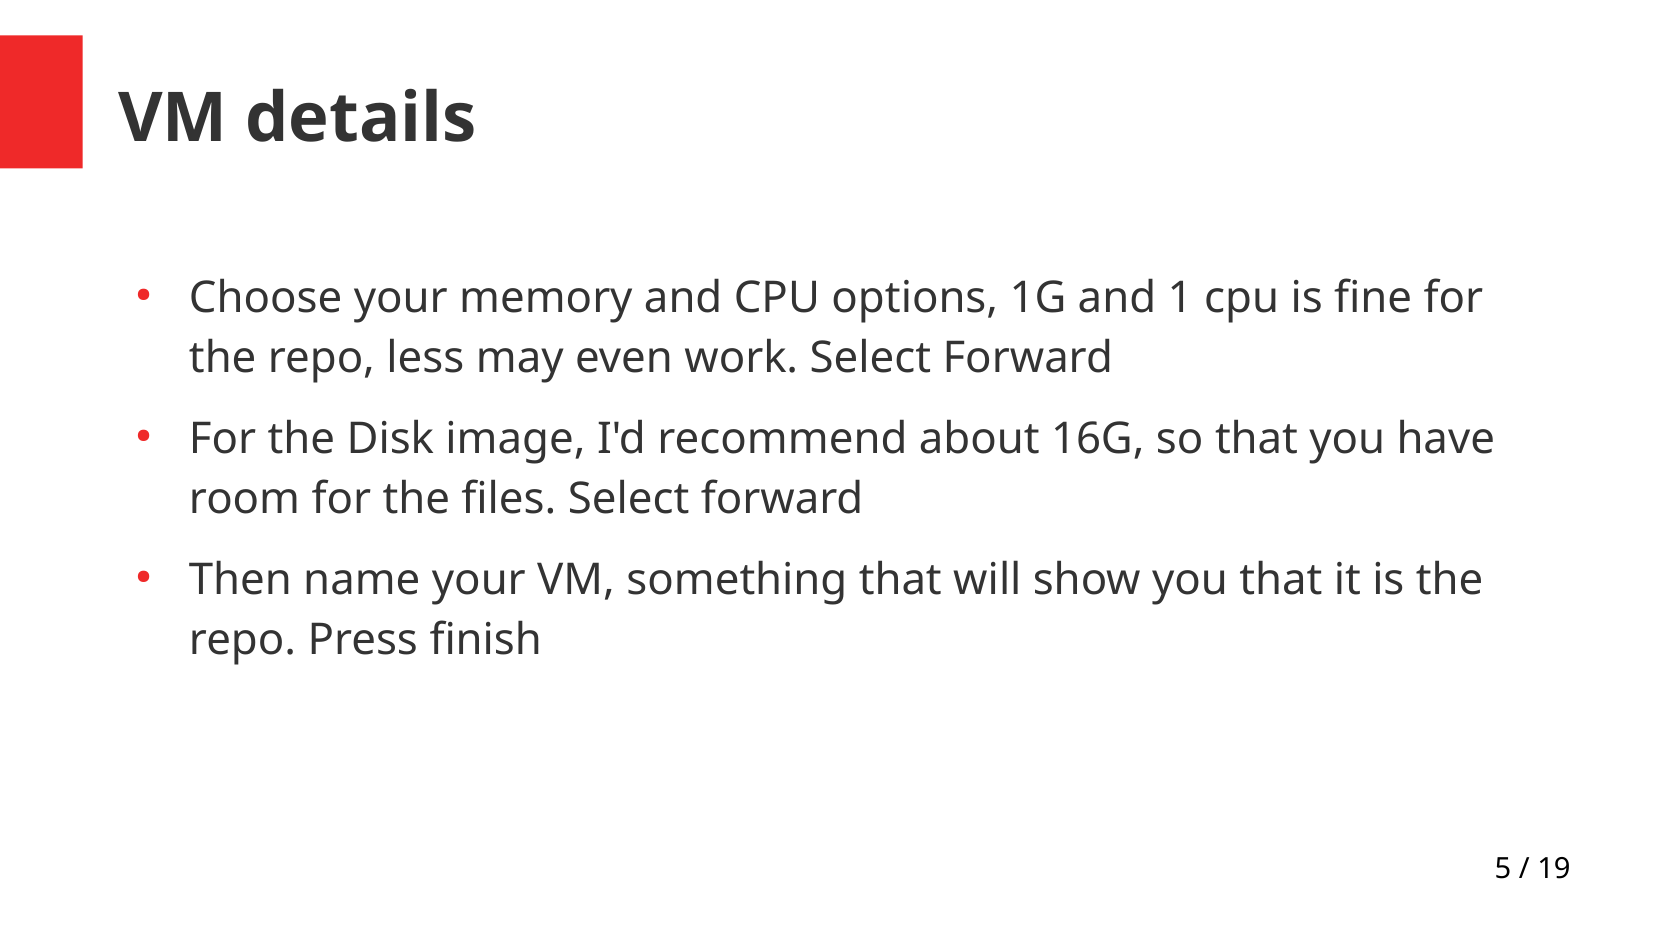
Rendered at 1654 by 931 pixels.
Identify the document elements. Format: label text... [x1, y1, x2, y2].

list Choose your memory and CPU options, 1G and 1 cpu is fine for the repo, less may even work. Select Forward For the Disk image, I'd recommend about 16G, so that you have room for the files. Select forward Then name your VM, something that will show you that it is the repo. Press finish [118, 265, 1536, 806]
title VM details [118, 37, 1571, 193]
